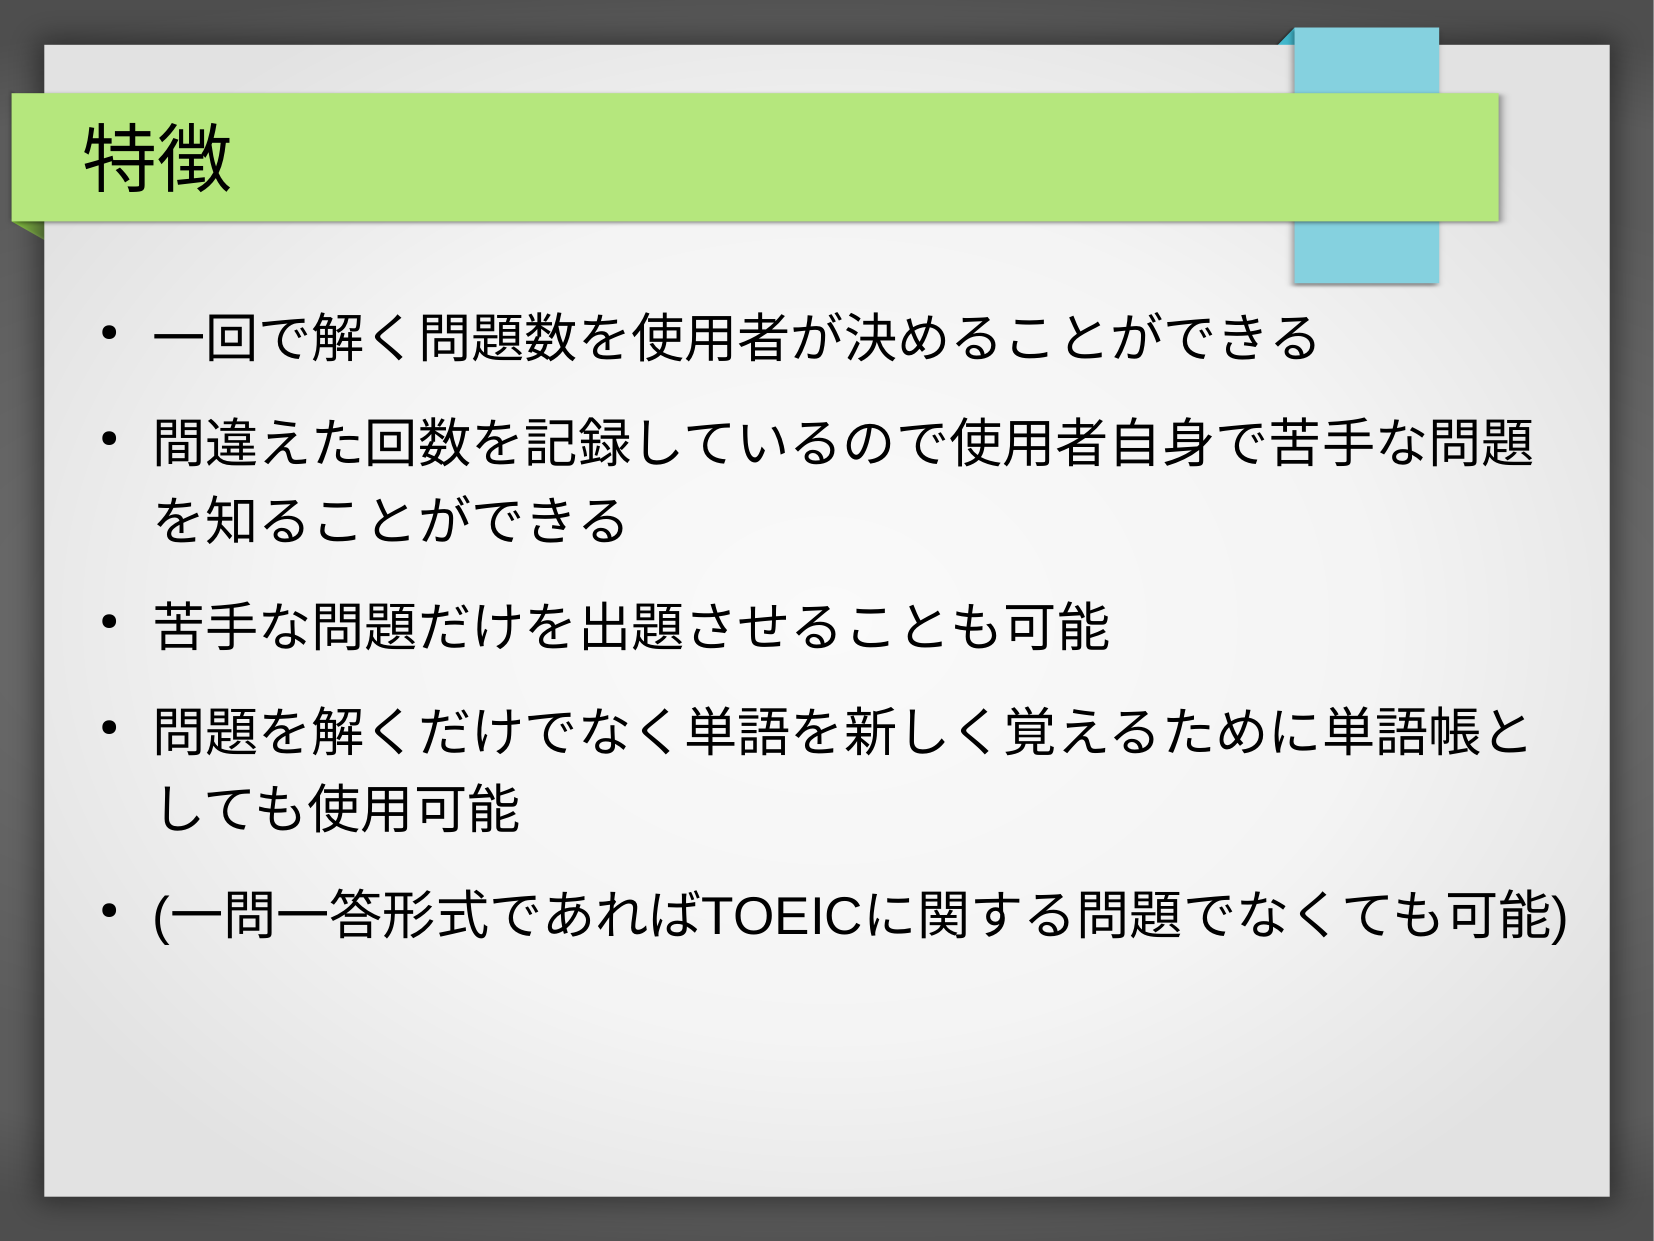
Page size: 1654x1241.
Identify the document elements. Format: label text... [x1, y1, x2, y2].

picture [0, 0, 1654, 1241]
list 一回で解く問題数を使用者が決めることができる 間違えた回数を記録しているので使用者自身で苦手な問題を知ることができる 苦手な問題だけを出題させることも可能 問題を解くだけでなく単語を新しく覚えるために単語帳としても使用可能 (一問一答形式であればTOEICに関する問題でなくても可能) [82, 295, 1571, 1015]
title 特徴 [82, 94, 1264, 213]
